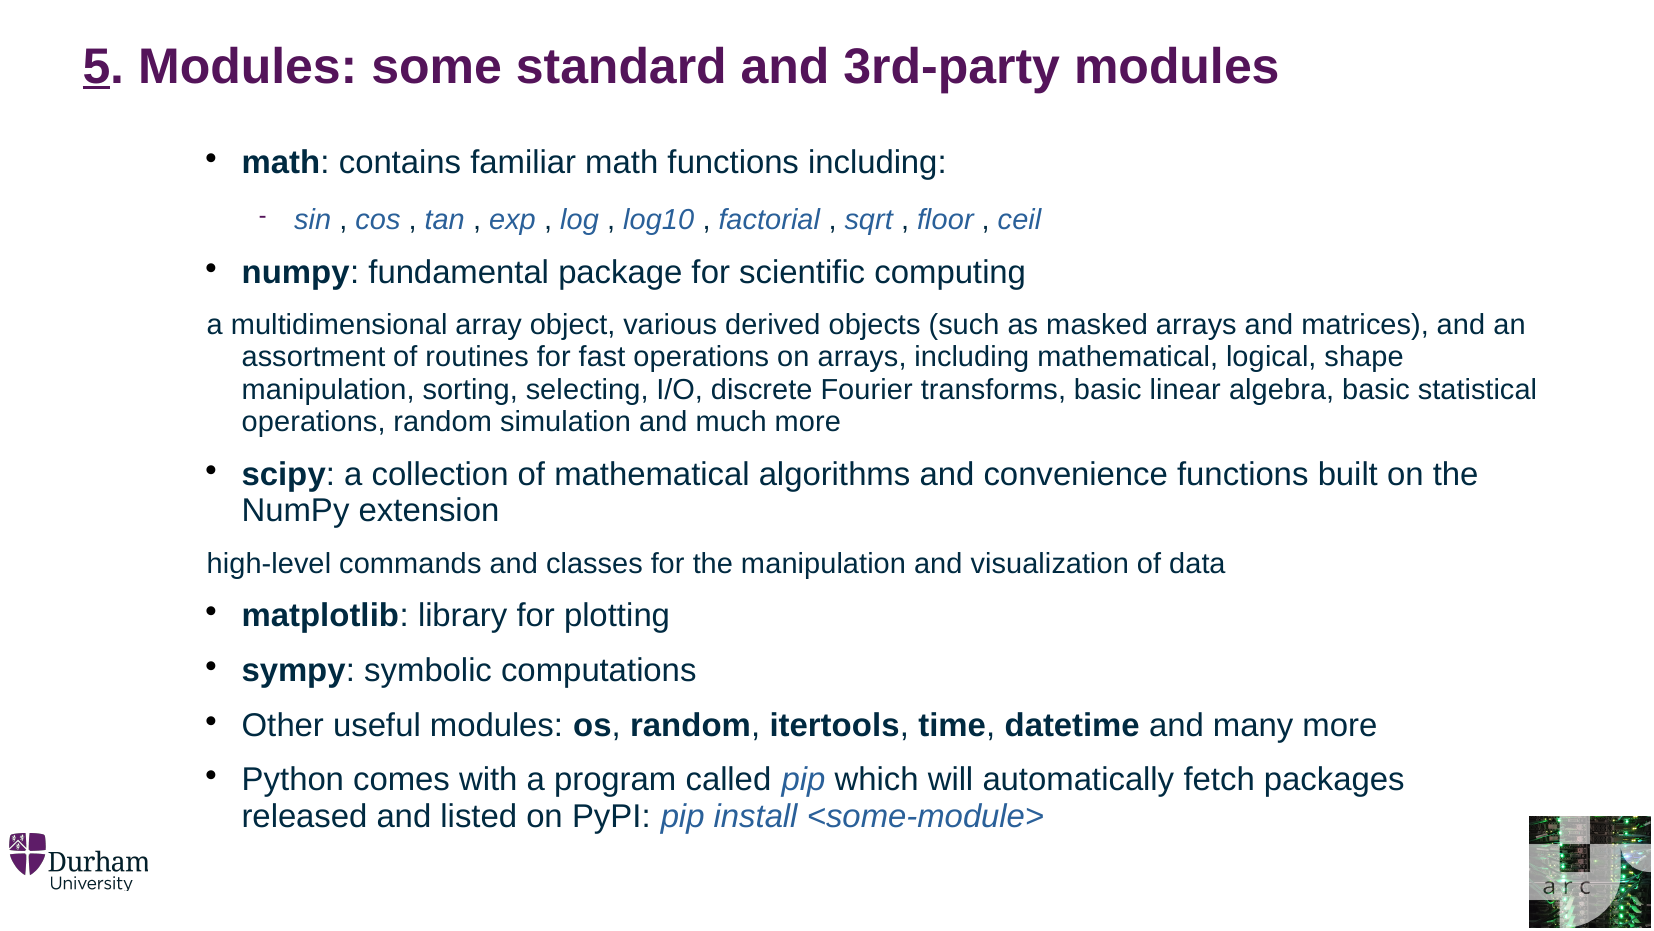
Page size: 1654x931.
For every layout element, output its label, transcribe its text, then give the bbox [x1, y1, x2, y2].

picture [1529, 816, 1651, 928]
list math: contains familiar math functions including: sin , cos , tan , exp , log , log10 , factorial , sqrt , floor , ceil numpy: fundamental package for scientific computing a multidimensional array object, various derived objects (such as masked arrays and matrices), and an assortment of routines for fast operations on arrays, including mathematical, logical, shape manipulation, sorting, selecting, I/O, discrete Fourier transforms, basic linear algebra, basic statistical operations, random simulation and much more scipy: a collection of mathematical algorithms and convenience functions built on the NumPy extension high-level commands and classes for the manipulation and visualization of data matplotlib: library for plotting sympy: symbolic computations Other useful modules: os, random, itertools, time, datetime and many more Python comes with a program called pip which will automatically fetch packages released and listed on PyPI: pip install <some-module> [189, 141, 1571, 841]
title 5. Modules: some standard and 3rd-party modules [82, 36, 1571, 93]
picture [9, 833, 148, 891]
